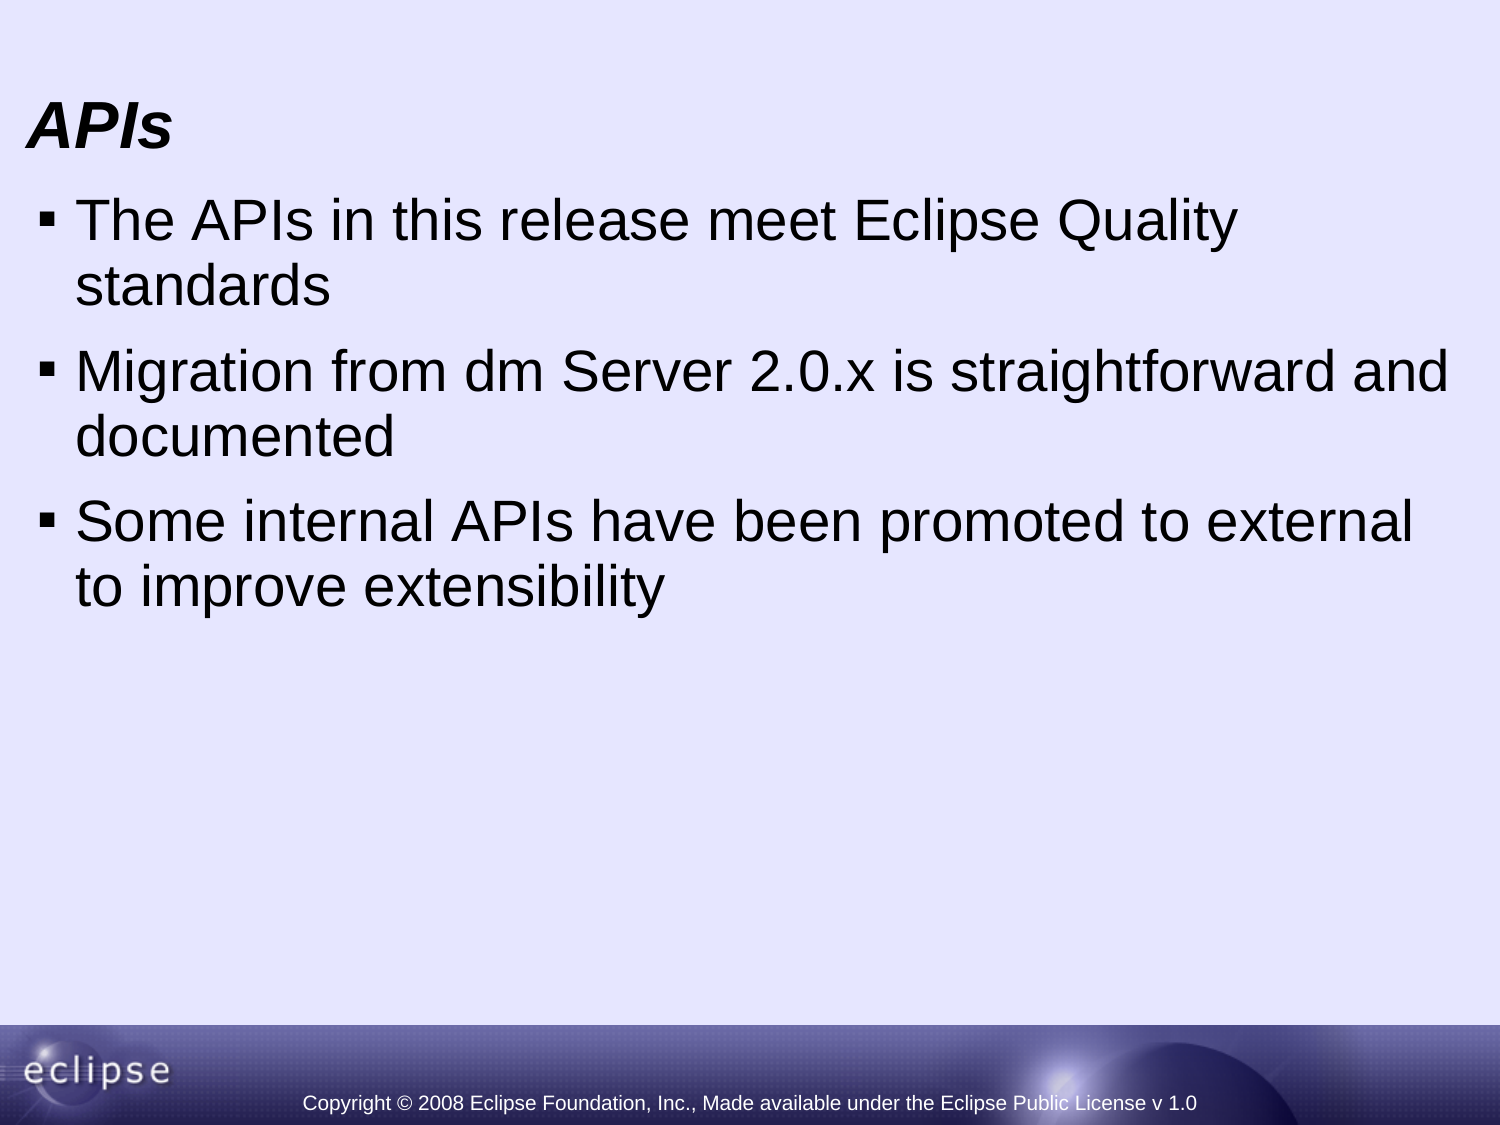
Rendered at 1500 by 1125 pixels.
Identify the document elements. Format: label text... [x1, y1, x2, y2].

picture [0, 1025, 1500, 1125]
title APIs [26, 84, 1474, 172]
list The APIs in this release meet Eclipse Quality standards Migration from dm Server 2.0.x is straightforward and documented Some internal APIs have been promoted to external to improve extensibility [37, 187, 1463, 1021]
